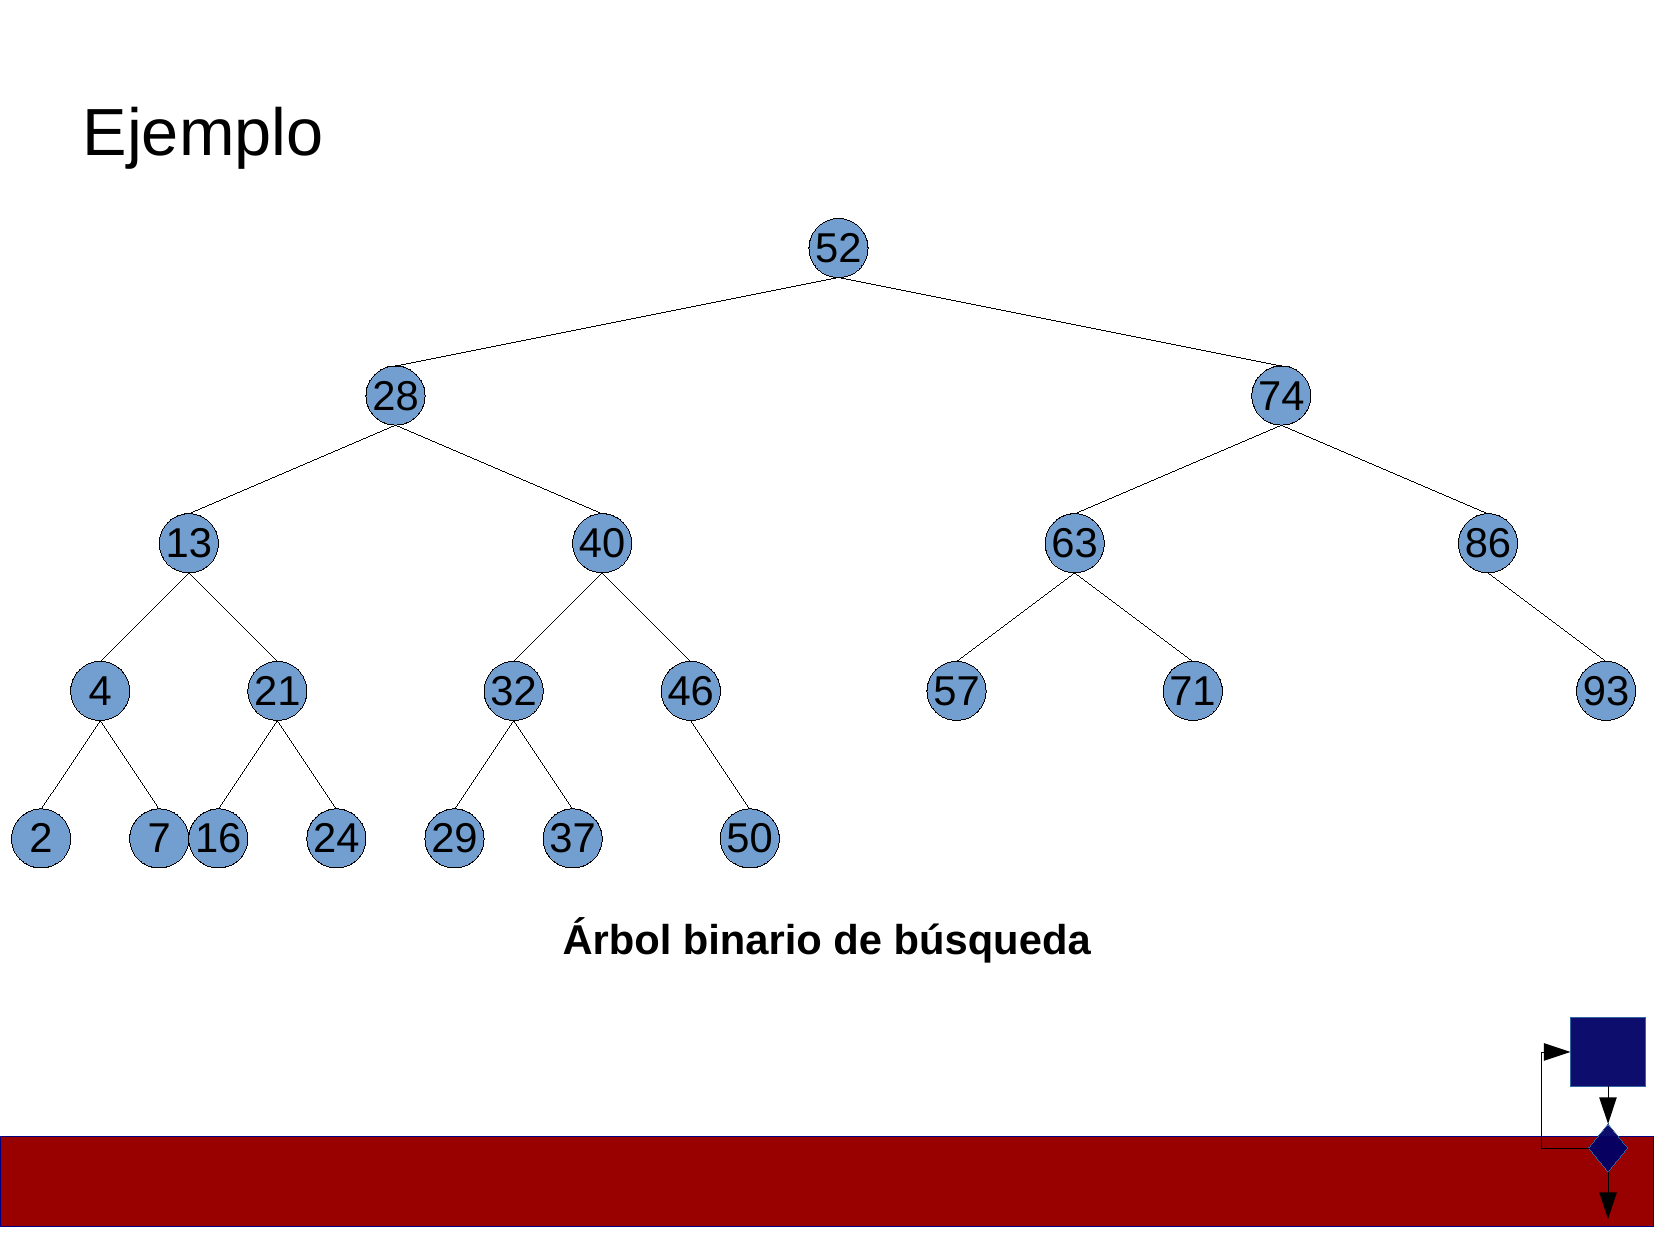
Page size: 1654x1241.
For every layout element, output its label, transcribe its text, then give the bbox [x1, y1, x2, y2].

text_box 50 [720, 808, 780, 868]
text_box 2 [11, 808, 71, 868]
text_box 16 [188, 808, 248, 868]
text_box 40 [572, 513, 632, 573]
text_box 4 [70, 661, 130, 721]
text_box [0, 1124, 1654, 1227]
text_box 63 [1045, 513, 1105, 573]
text_box [1570, 1017, 1646, 1087]
text_box 7 [129, 808, 189, 868]
text_box 57 [926, 661, 987, 721]
text_box 37 [543, 808, 603, 868]
text_box 29 [424, 808, 485, 868]
text_box 24 [306, 808, 366, 868]
text_box 93 [1576, 661, 1636, 721]
text_box 28 [365, 366, 426, 425]
text_box 21 [247, 661, 307, 721]
text_box 32 [484, 661, 544, 721]
text_box 74 [1251, 366, 1311, 425]
text_box 86 [1458, 513, 1518, 573]
subtitle Ejemplo Árbol binario de búsqueda [82, 49, 1571, 1010]
text_box 46 [661, 661, 721, 721]
text_box 13 [159, 513, 219, 573]
text_box 52 [808, 218, 869, 278]
text_box 71 [1163, 661, 1223, 721]
